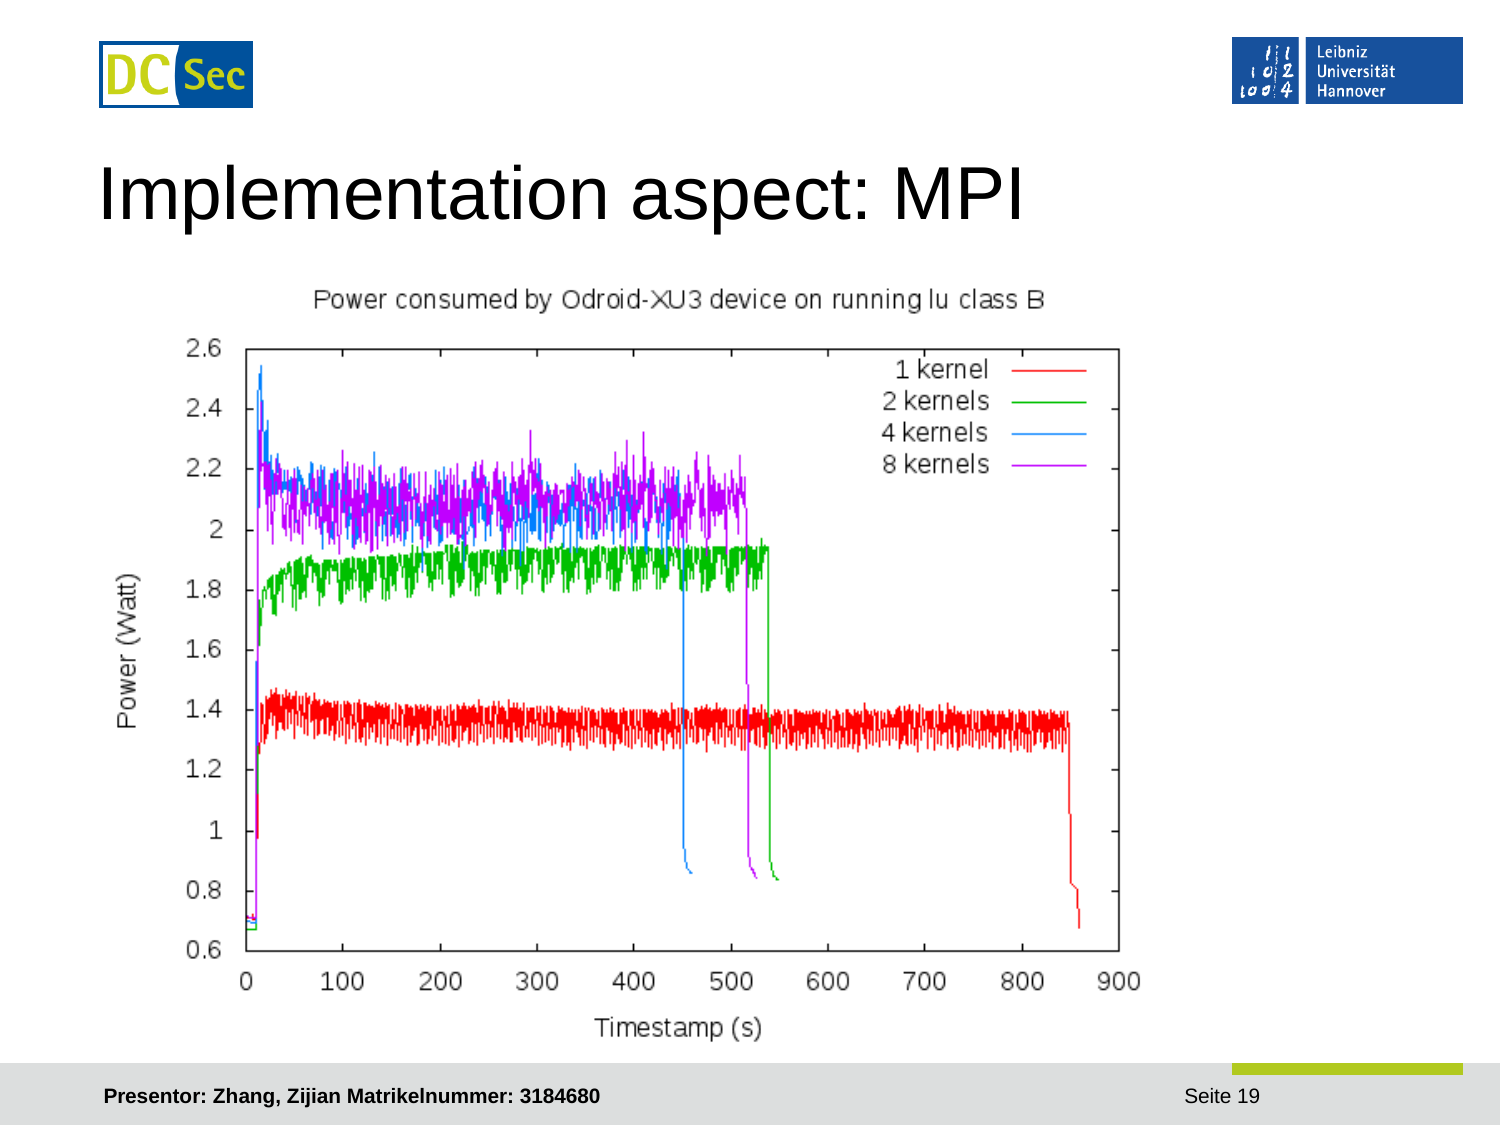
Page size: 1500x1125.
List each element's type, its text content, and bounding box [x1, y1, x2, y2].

title Implementation aspect: MPI [82, 137, 1463, 274]
picture [99, 41, 253, 108]
text_box Presentor: Zhang, Zijian Matrikelnummer: 3184680 [88, 1074, 1181, 1125]
picture [106, 254, 1170, 1052]
picture [1232, 37, 1463, 104]
